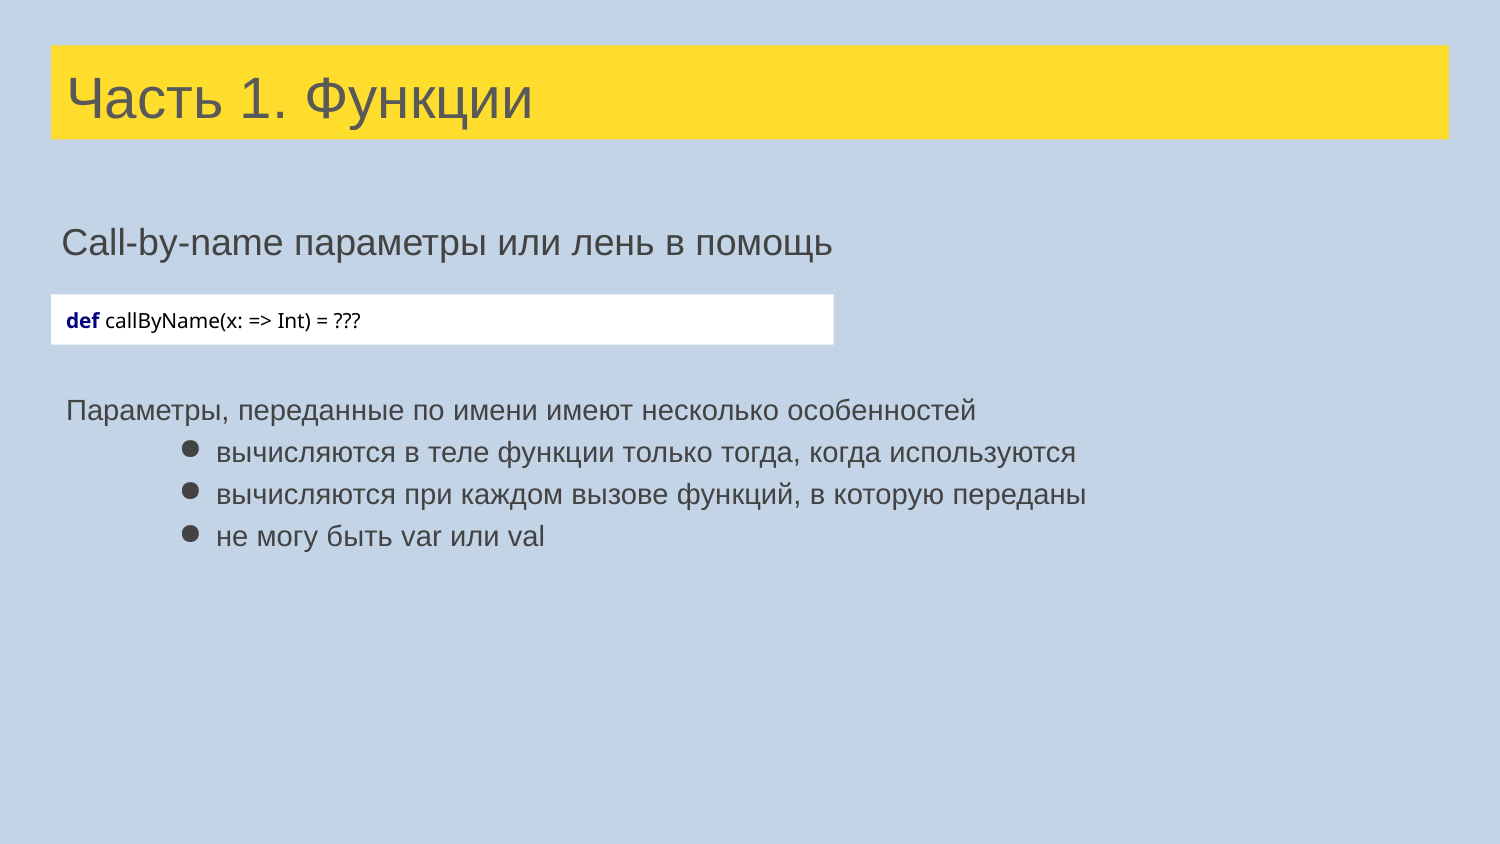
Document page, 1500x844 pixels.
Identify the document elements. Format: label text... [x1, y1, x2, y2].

text_box Call-by-name параметры или лень в помощь [46, 195, 1022, 269]
text_box def callByName(x: => Int) = ??? [51, 294, 834, 345]
text_box Параметры, переданные по имени имеют несколько особенностей вычисляются в теле функции только тогда, когда используются вычисляются при каждом вызове функций, в которую переданы не могу быть var или val [51, 370, 1440, 683]
title Часть 1. Функции [51, 45, 1449, 140]
